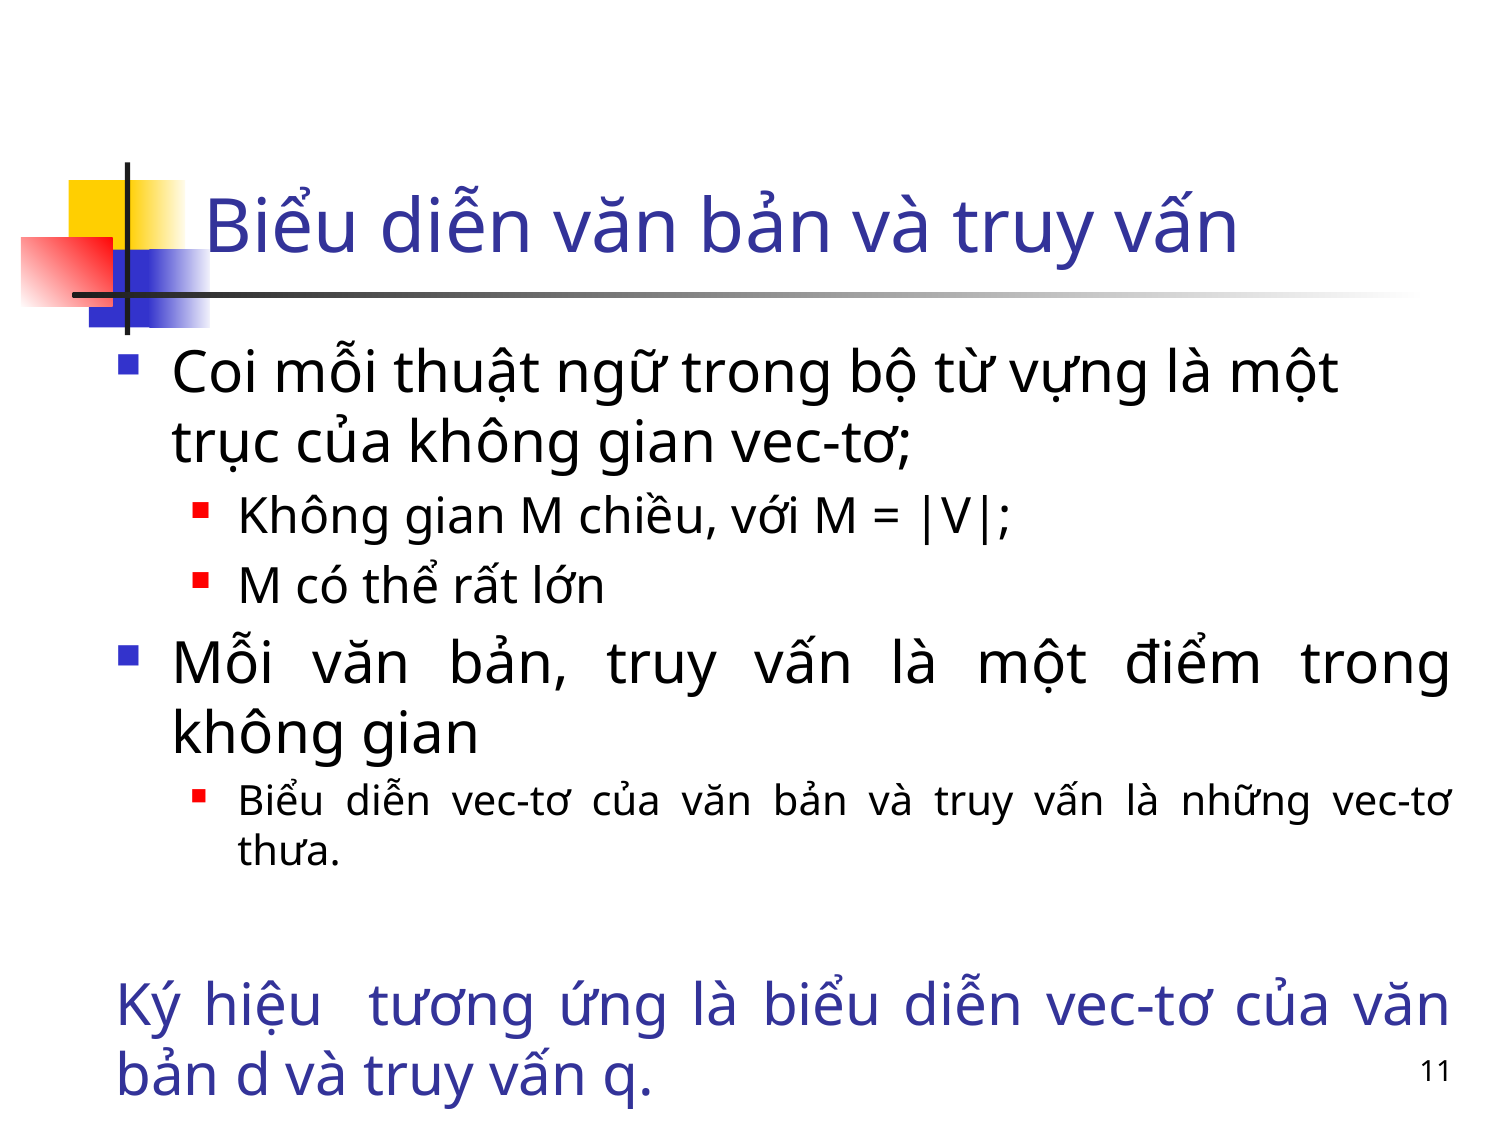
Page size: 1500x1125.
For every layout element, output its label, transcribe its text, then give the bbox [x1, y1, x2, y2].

title Biểu diễn văn bản và truy vấn [188, 35, 1468, 275]
slide_number <number> [1155, 1024, 1468, 1100]
list Coi mỗi thuật ngữ trong bộ từ vựng là một trục của không gian vec-tơ; Không gian M chiều, với M = |V|; M có thể rất lớn Mỗi văn bản, truy vấn là một điểm trong không gian Biểu diễn vec-tơ của văn bản và truy vấn là những vec-tơ thưa. Ký hiệu tương ứng là biểu diễn vec-tơ của văn bản d và truy vấn q. [100, 326, 1468, 1059]
